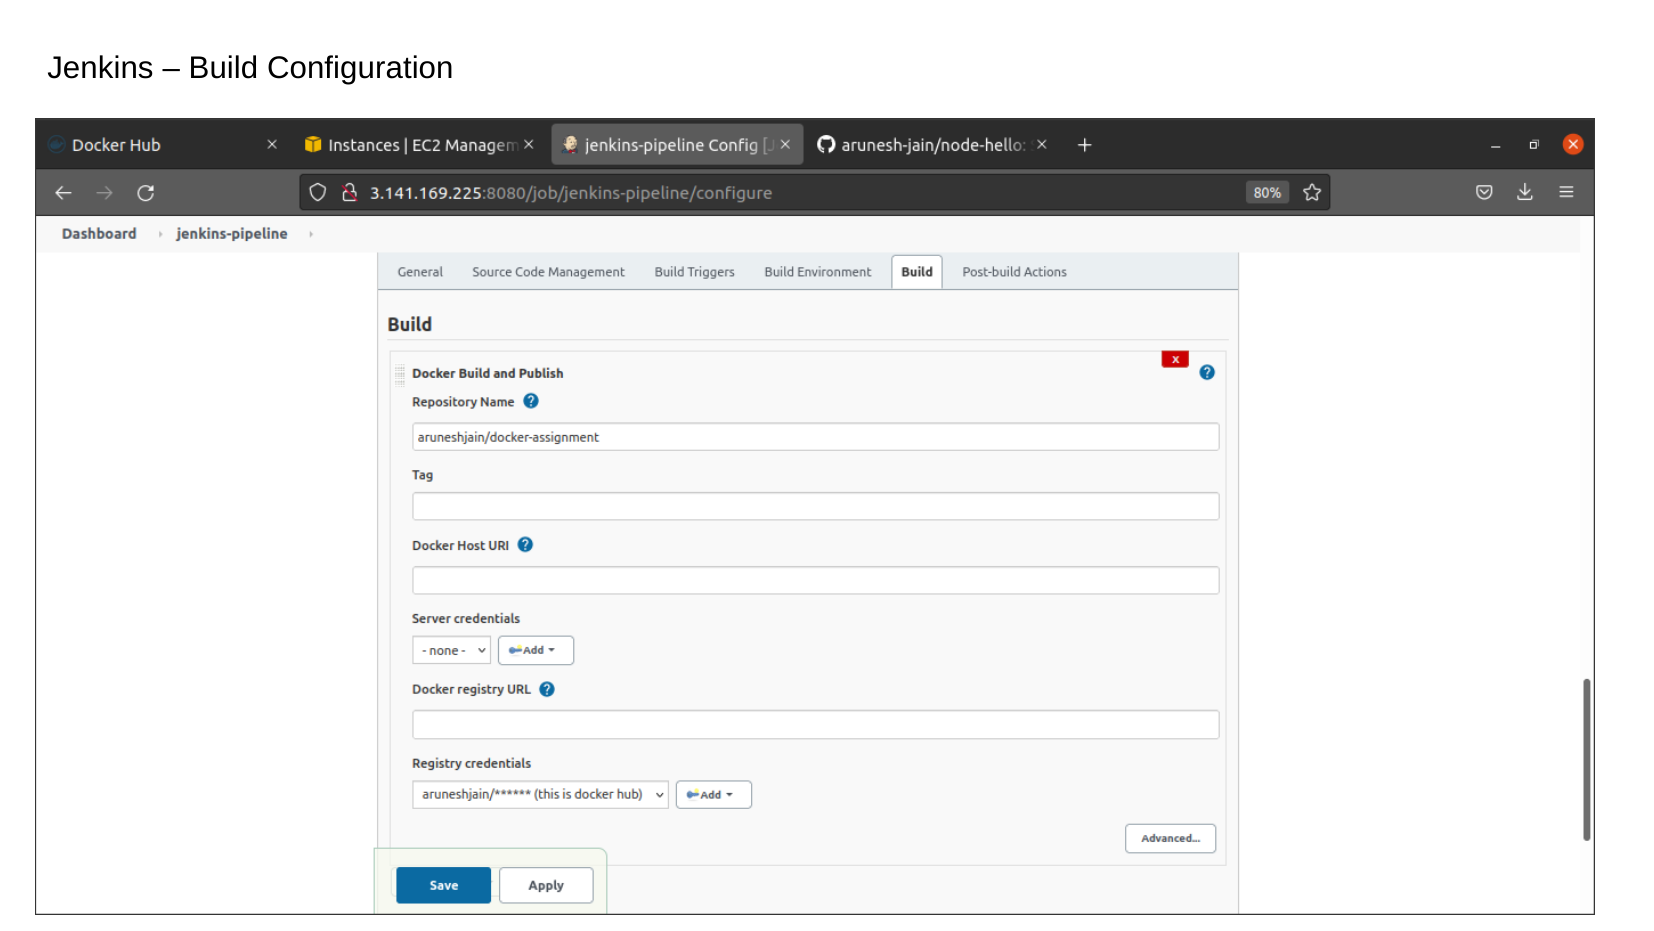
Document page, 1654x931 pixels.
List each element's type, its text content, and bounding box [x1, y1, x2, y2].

title Jenkins – Build Configuration [47, 39, 1536, 97]
picture [35, 118, 1595, 915]
